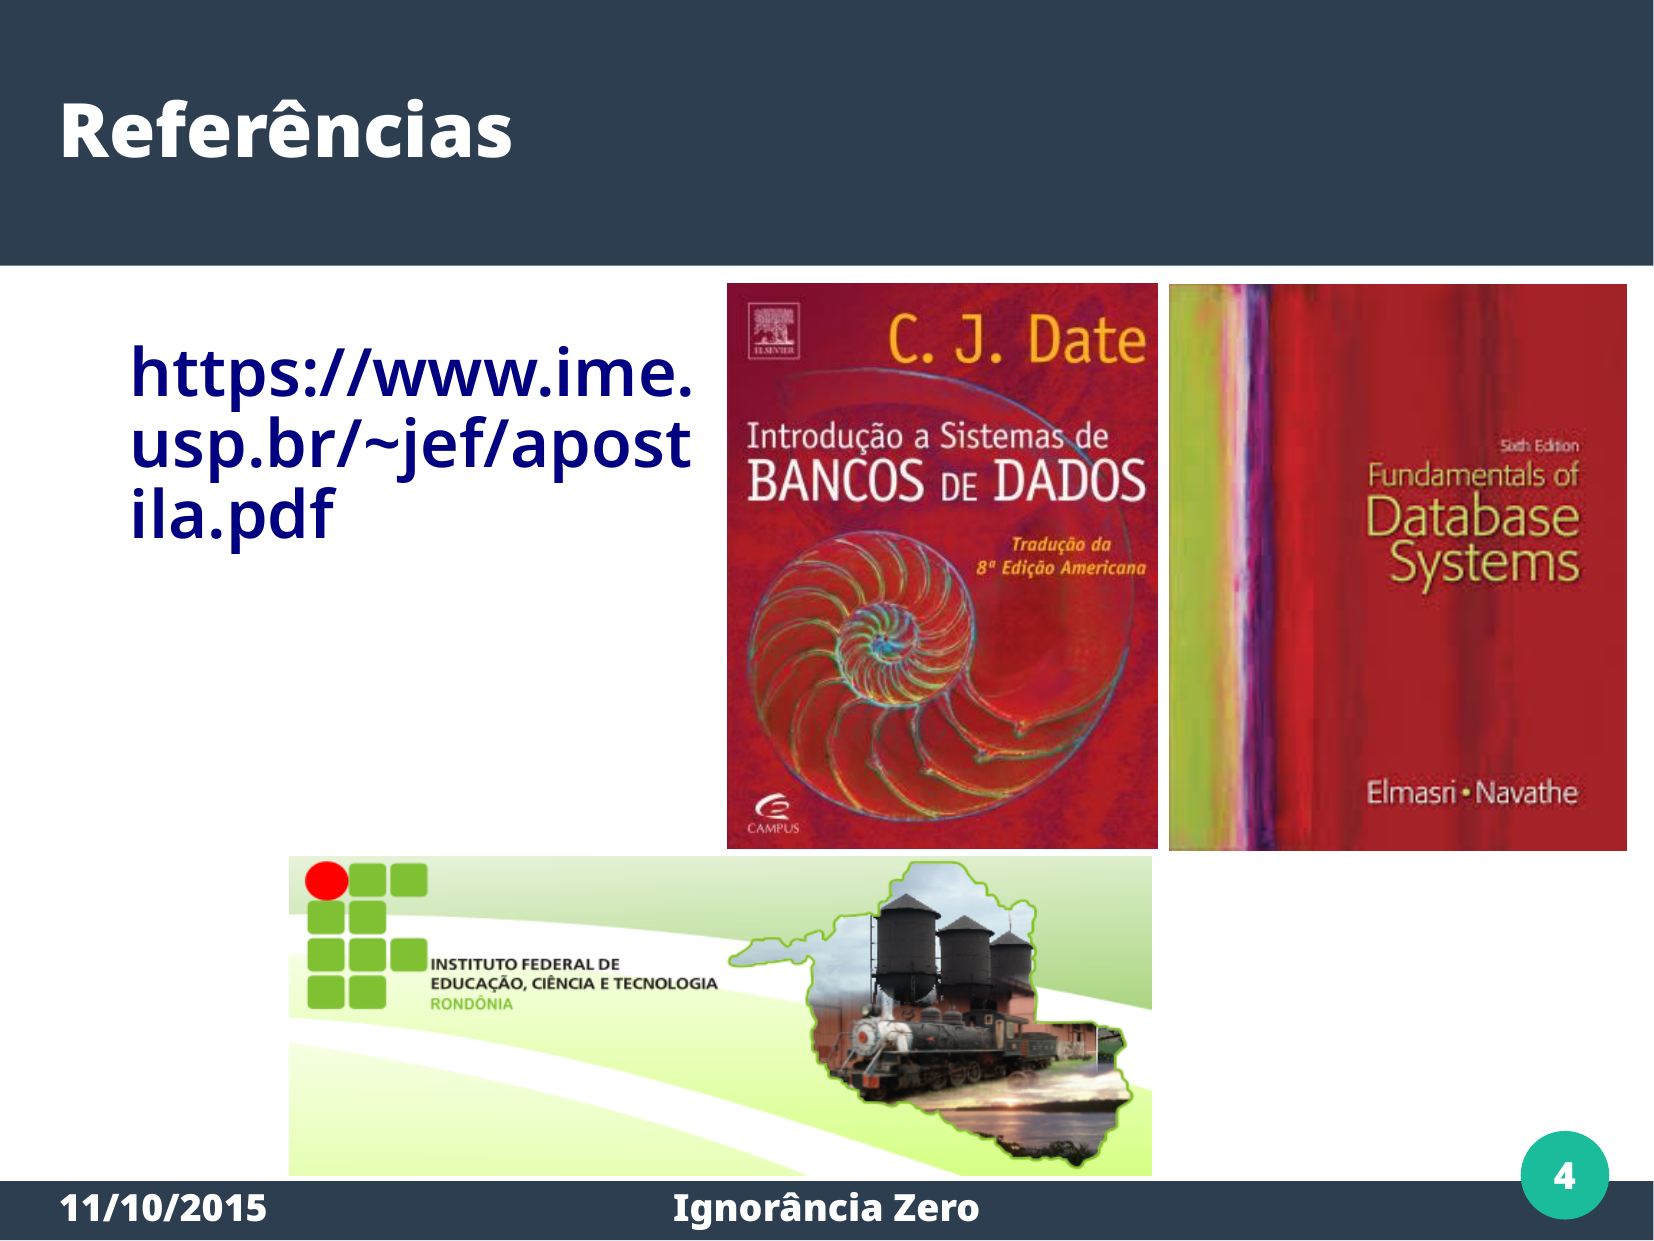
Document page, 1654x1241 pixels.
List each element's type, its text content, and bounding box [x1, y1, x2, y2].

list https://www.ime.usp.br/~jef/apostila.pdf [59, 324, 697, 1152]
picture [1169, 284, 1627, 851]
title Referências [59, 49, 1595, 207]
picture [727, 283, 1158, 850]
picture [289, 856, 1152, 1176]
